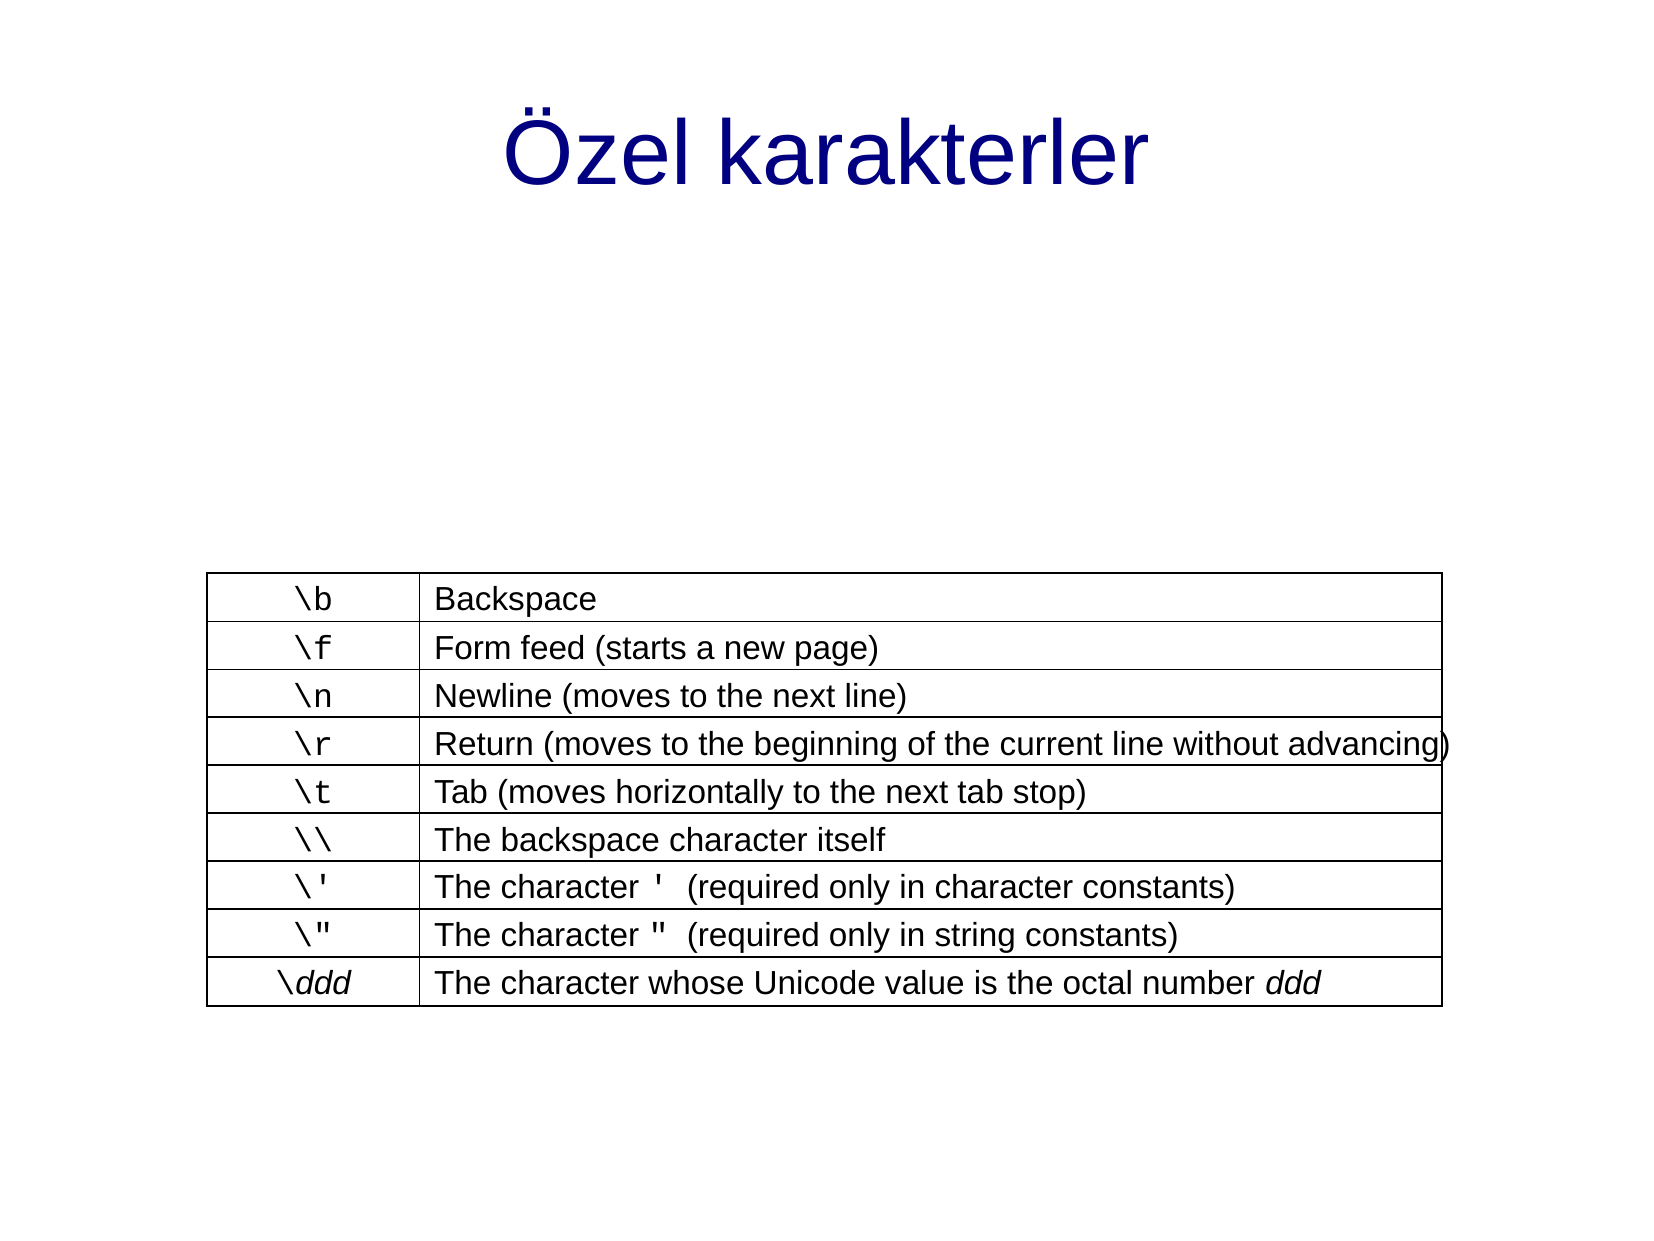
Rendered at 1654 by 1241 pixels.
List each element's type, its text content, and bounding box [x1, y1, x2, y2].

text_box \\ [206, 813, 419, 860]
text_box The backspace character itself [419, 813, 1443, 860]
text_box \t [206, 765, 419, 813]
text_box Backspace [419, 572, 1443, 621]
text_box \r [206, 717, 419, 765]
text_box \n [206, 669, 419, 717]
text_box Newline (moves to the next line) [419, 669, 1443, 717]
text_box The character " (required only in string constants) [419, 908, 1443, 956]
text_box \b [206, 572, 419, 621]
text_box The character ' (required only in character constants) [419, 860, 1443, 908]
text_box The character whose Unicode value is the octal number ddd [419, 956, 1443, 1007]
text_box Form feed (starts a new page) [419, 621, 1443, 669]
text_box \' [206, 860, 419, 908]
text_box Tab (moves horizontally to the next tab stop) [419, 765, 1443, 813]
text_box \" [206, 908, 419, 956]
text_box Return (moves to the beginning of the current line without advancing) [419, 717, 1443, 765]
text_box \ddd [206, 956, 419, 1007]
title Özel karakterler [82, 49, 1571, 257]
text_box \f [206, 621, 419, 669]
